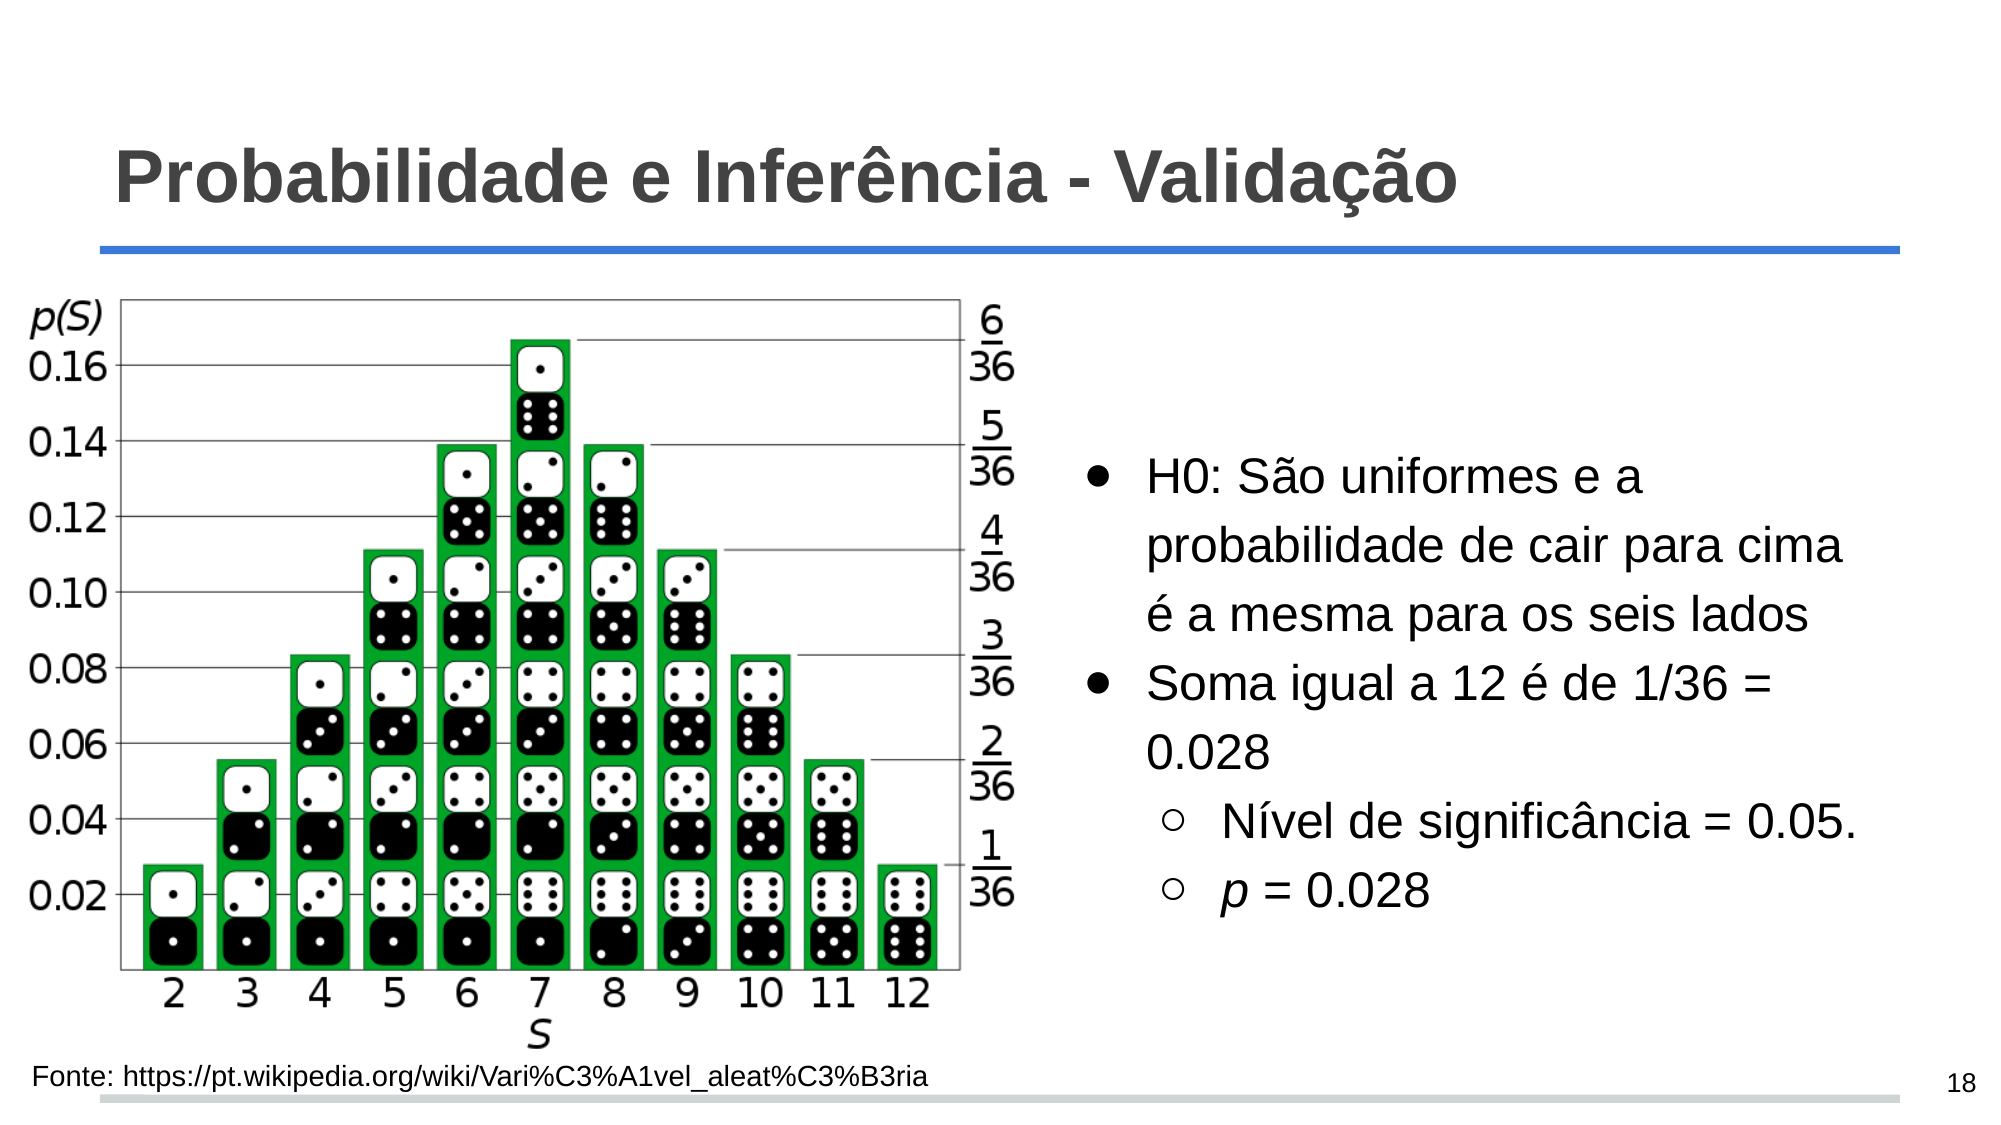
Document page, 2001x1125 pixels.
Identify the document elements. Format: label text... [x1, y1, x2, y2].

title Probabilidade e Inferência - Validação [99, 45, 1900, 233]
text_box Fonte: https://pt.wikipedia.org/wiki/Vari%C3%A1vel_aleat%C3%B3ria [16, 1042, 1057, 1097]
text_box H0: São uniformes e a probabilidade de cair para cima é a mesma para os seis lados Soma igual a 12 é de 1/36 = 0.028 Nível de significância = 0.05. p = 0.028 [1056, 279, 1900, 1072]
slide_number <number> [1871, 1038, 1992, 1125]
picture [16, 298, 1023, 1042]
